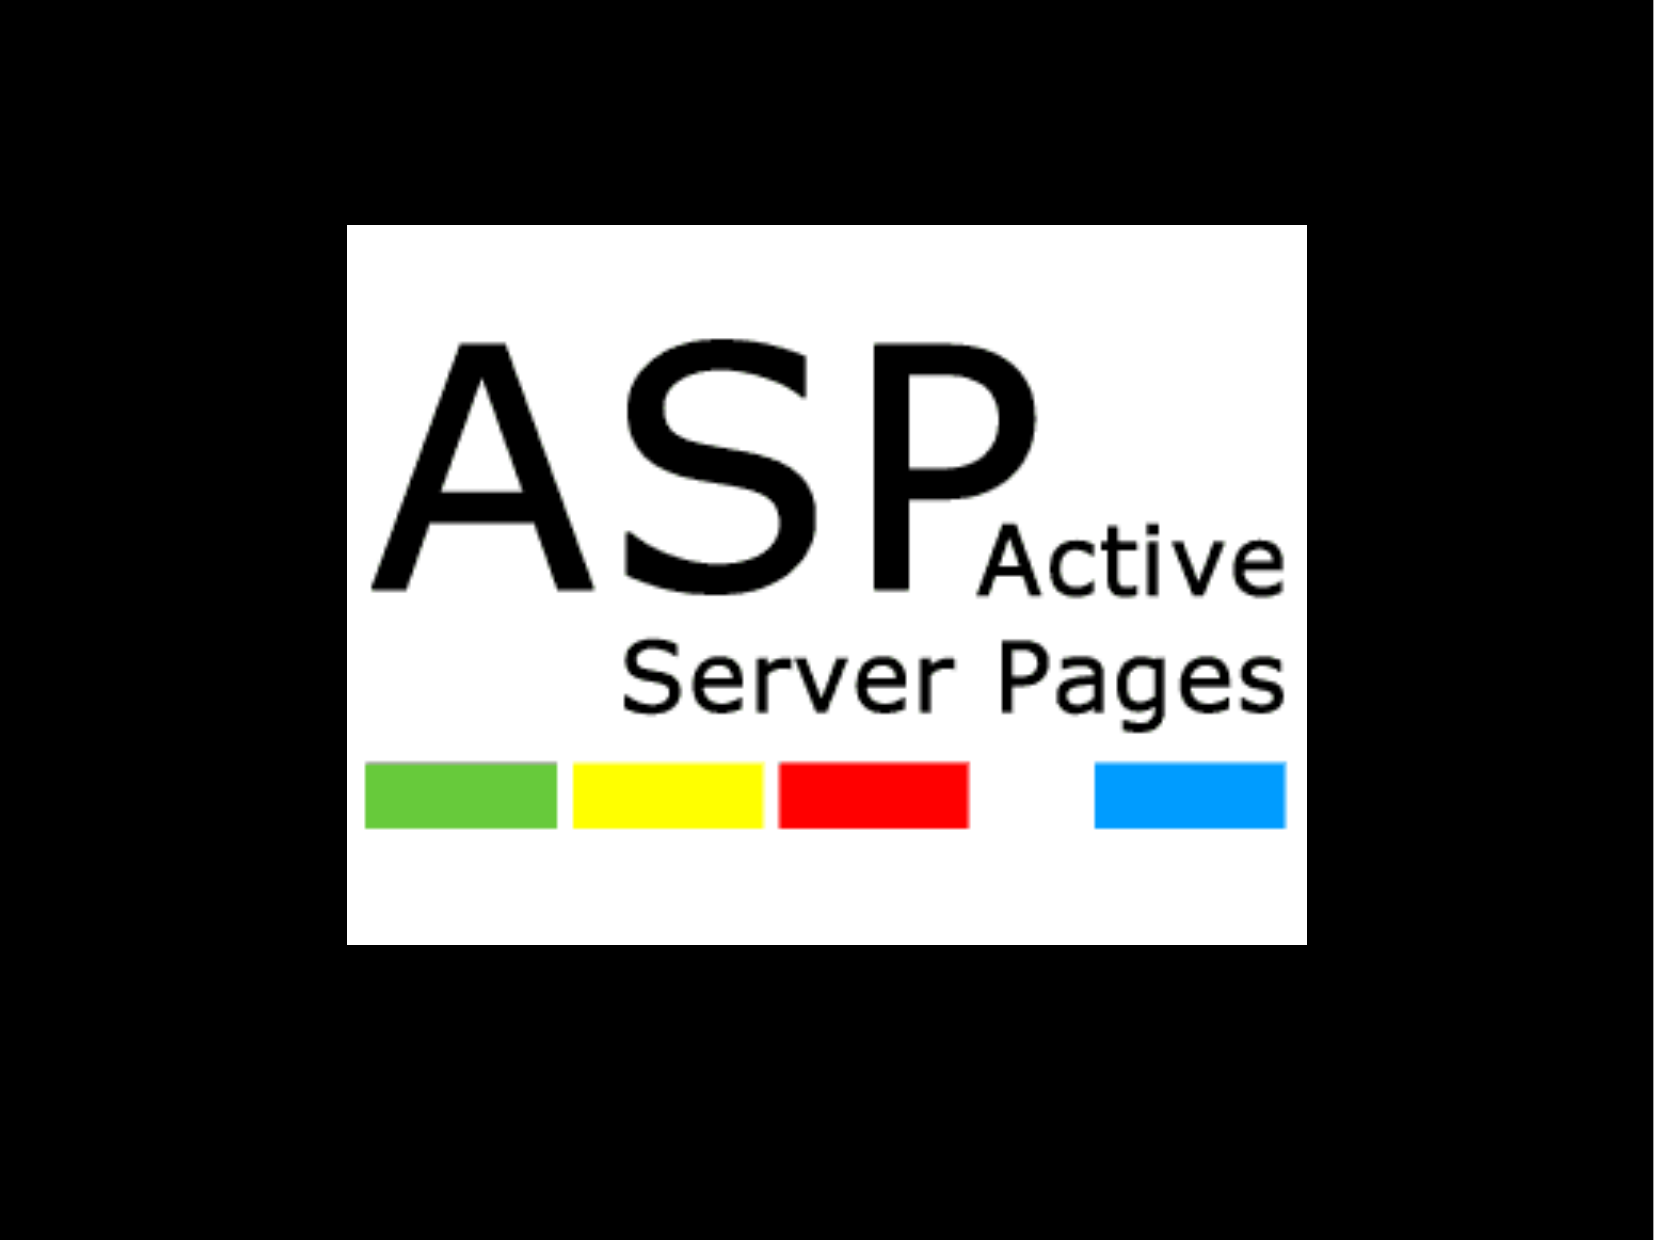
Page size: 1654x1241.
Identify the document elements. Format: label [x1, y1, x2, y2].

picture [347, 225, 1307, 945]
